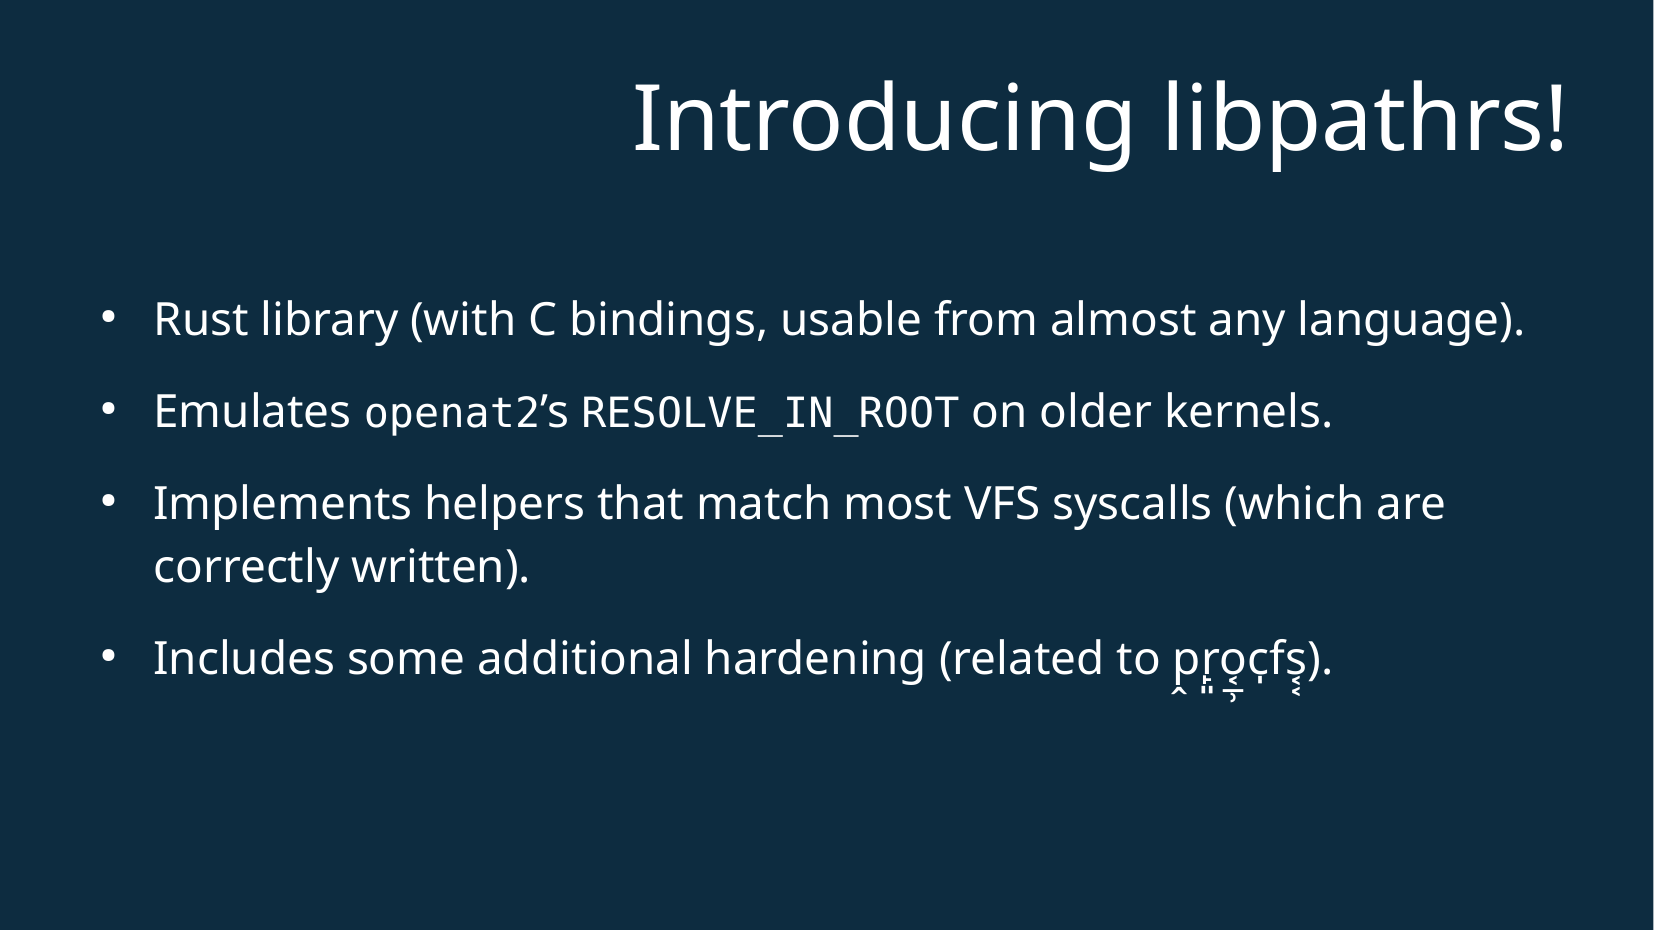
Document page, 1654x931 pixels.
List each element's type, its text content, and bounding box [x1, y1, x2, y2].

list Rust library (with C bindings, usable from almost any language). Emulates openat2’s RESOLVE_IN_ROOT on older kernels. Implements helpers that match most VFS syscalls (which are correctly written). Includes some additional hardening (related to p̭r̙͈o͔̲̹c̩fs͔͔). [82, 217, 1571, 758]
title Introducing libpathrs! [82, 37, 1571, 193]
